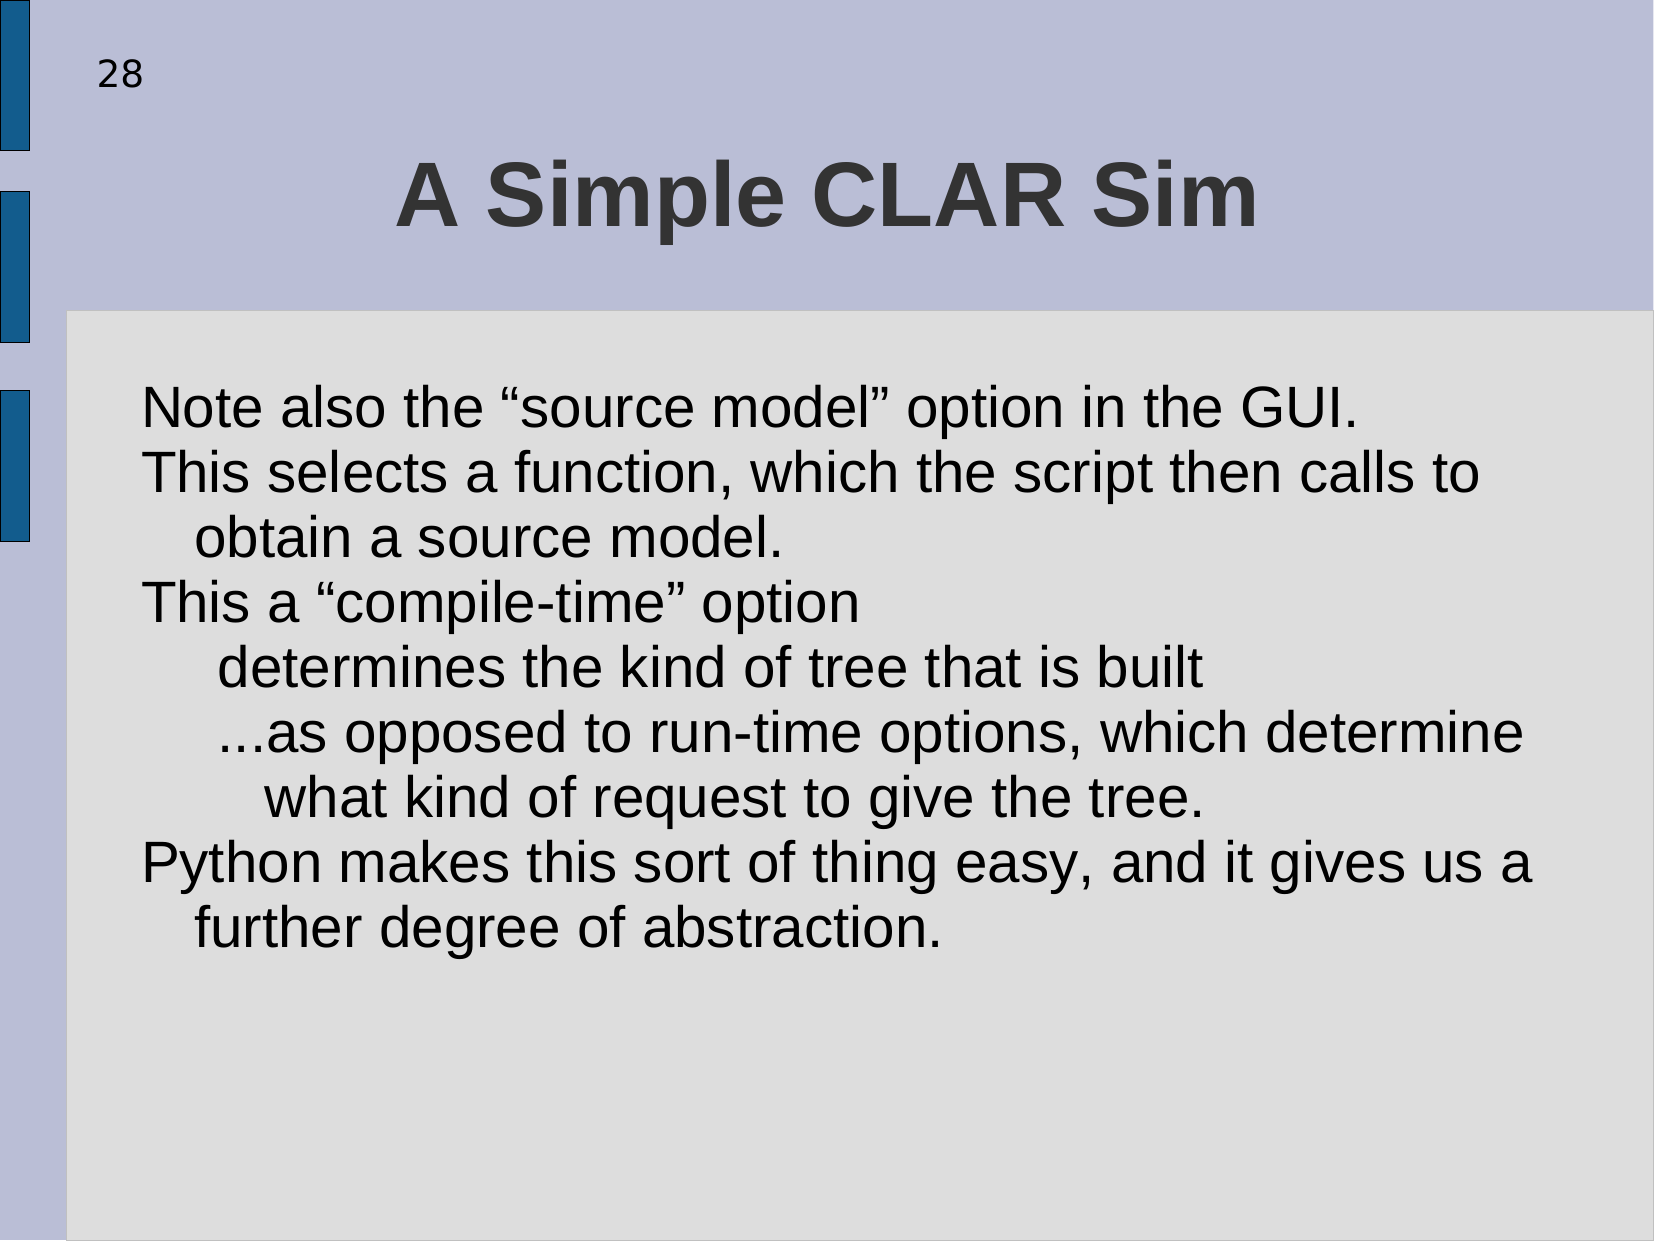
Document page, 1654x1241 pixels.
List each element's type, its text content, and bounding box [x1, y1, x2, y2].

title A Simple CLAR Sim [121, 91, 1534, 299]
text_box <number> [84, 45, 319, 119]
list Note also the “source model” option in the GUI. This selects a function, which the script then calls to obtain a source model. This a “compile-time” option determines the kind of tree that is built ...as opposed to run-time options, which determine what kind of request to give the tree. Python makes this sort of thing easy, and it gives us a further degree of abstraction. [123, 374, 1536, 787]
list [123, 787, 1536, 1241]
